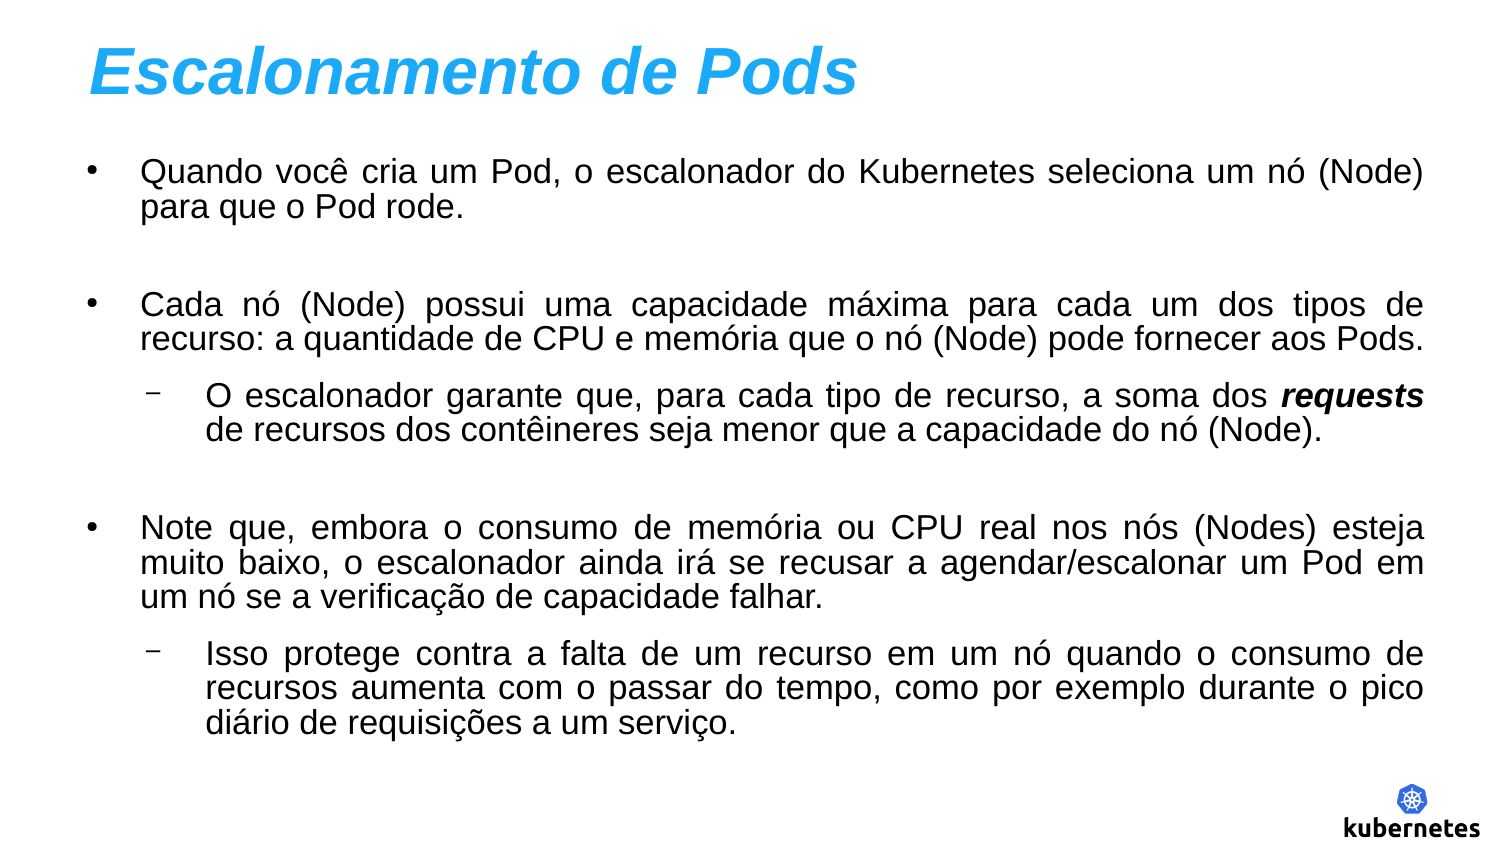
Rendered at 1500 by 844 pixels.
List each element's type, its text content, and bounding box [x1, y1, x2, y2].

list Quando você cria um Pod, o escalonador do Kubernetes seleciona um nó (Node) para que o Pod rode. Cada nó (Node) possui uma capacidade máxima para cada um dos tipos de recurso: a quantidade de CPU e memória que o nó (Node) pode fornecer aos Pods. O escalonador garante que, para cada tipo de recurso, a soma dos requests de recursos dos contêineres seja menor que a capacidade do nó (Node). Note que, embora o consumo de memória ou CPU real nos nós (Nodes) esteja muito baixo, o escalonador ainda irá se recusar a agendar/escalonar um Pod em um nó se a verificação de capacidade falhar. Isso protege contra a falta de um recurso em um nó quando o consumo de recursos aumenta com o passar do tempo, como por exemplo durante o pico diário de requisições a um serviço. [75, 156, 1425, 768]
title Escalonamento de Pods [75, 33, 1425, 156]
picture [1323, 782, 1500, 840]
